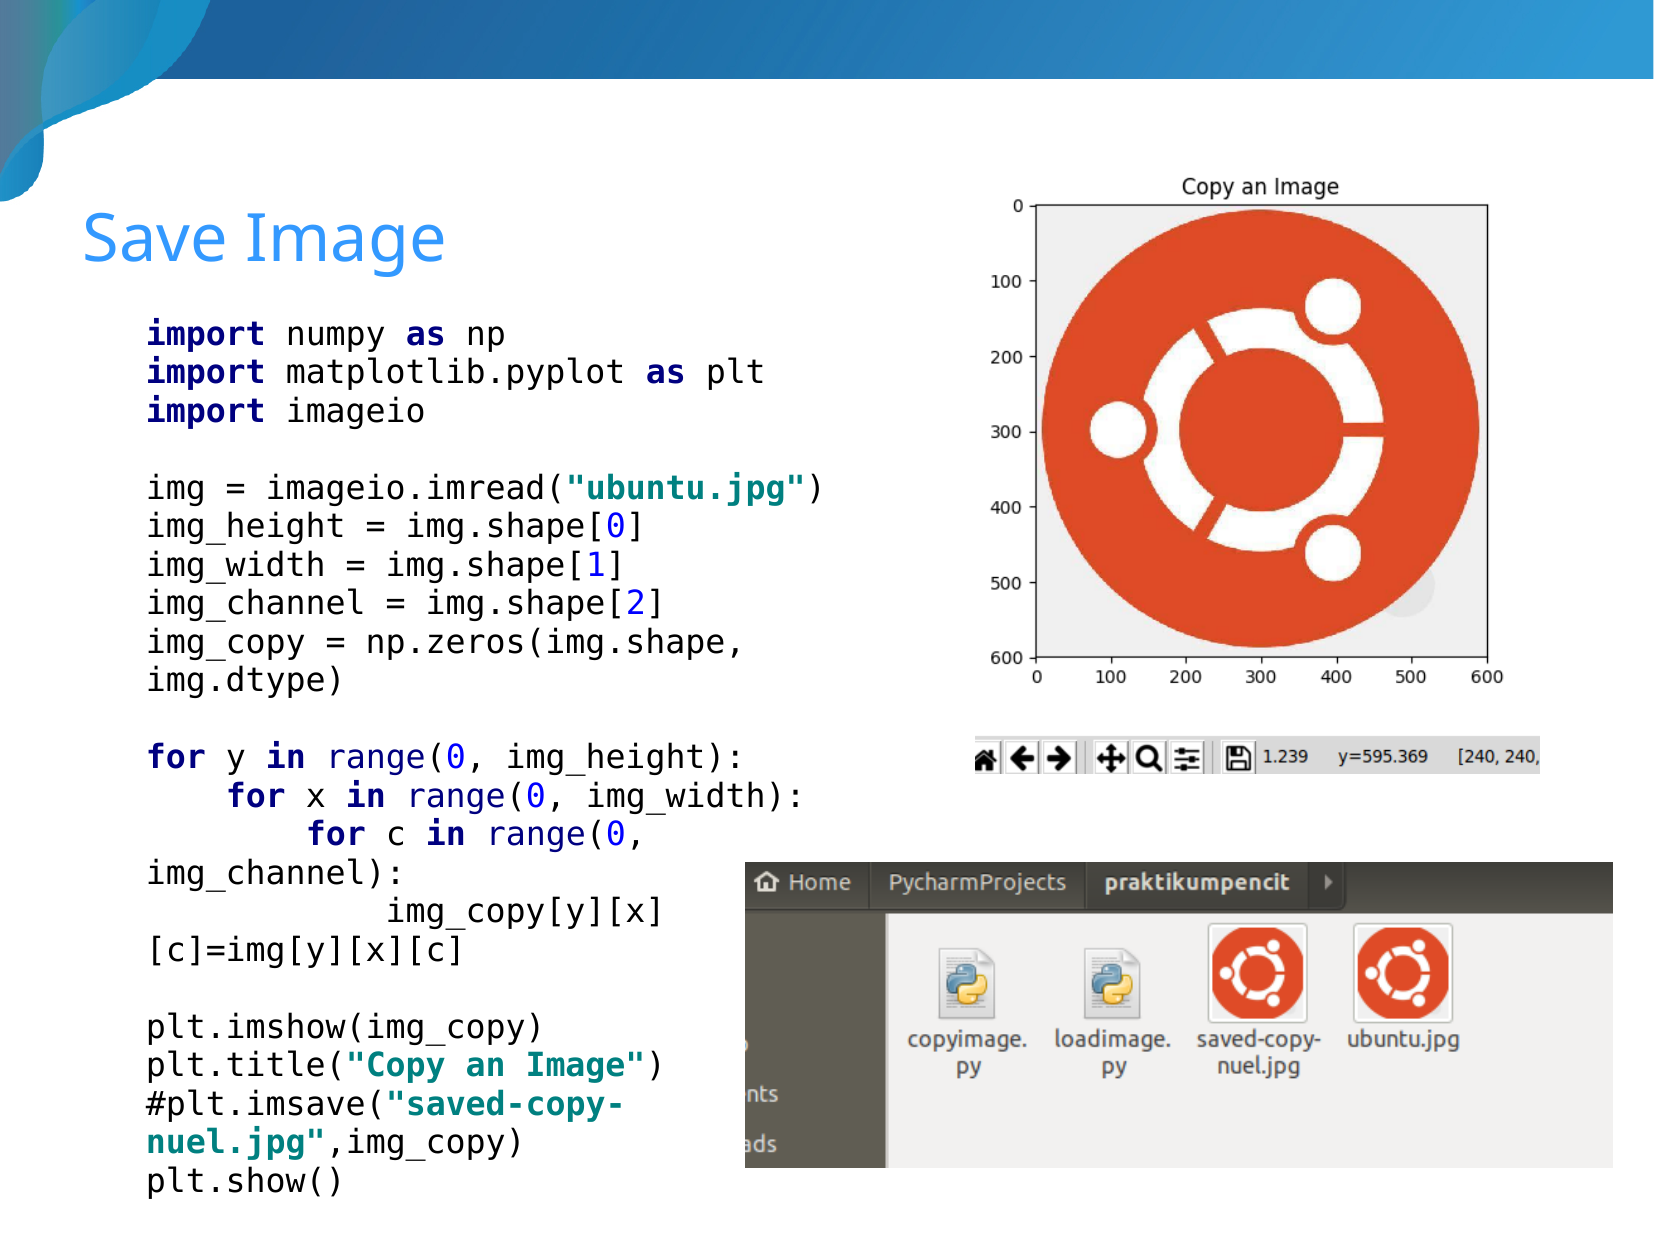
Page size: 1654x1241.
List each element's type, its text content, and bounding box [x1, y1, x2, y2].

picture [0, 0, 1654, 1241]
list import numpy as np import matplotlib.pyplot as plt import imageio img = imageio.imread("ubuntu.jpg") img_height = img.shape[0] img_width = img.shape[1] img_channel = img.shape[2] img_copy = np.zeros(img.shape, img.dtype) for y in range(0, img_height): for x in range(0, img_width): for c in range(0, img_channel): img_copy[y][x][c]=img[y][x][c] plt.imshow(img_copy) plt.title("Copy an Image") #plt.imsave("saved-copy-nuel.jpg",img_copy) plt.show() [75, 314, 855, 1201]
title Save Image [82, 132, 1571, 340]
